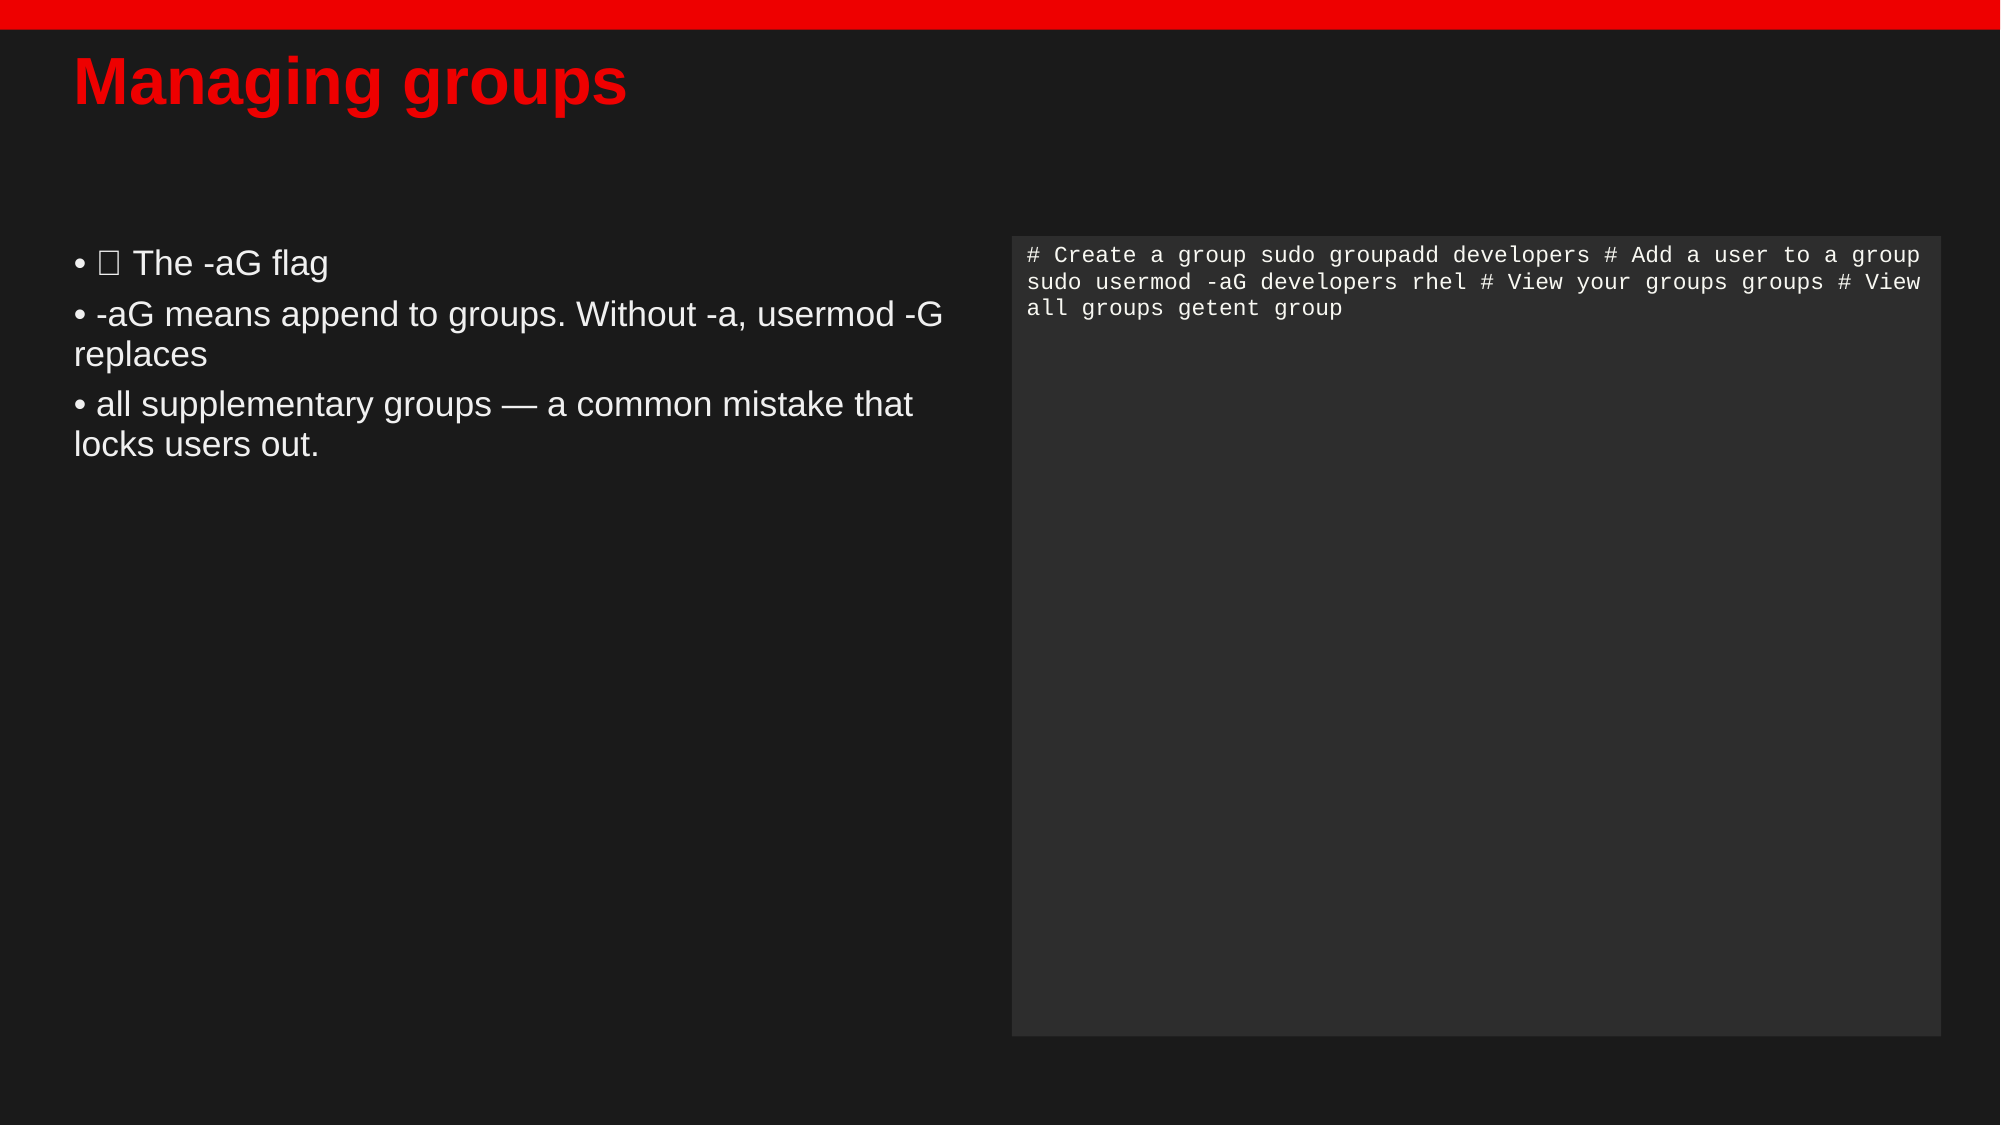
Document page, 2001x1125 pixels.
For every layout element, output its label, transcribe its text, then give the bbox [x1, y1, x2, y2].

text_box Managing groups [59, 36, 1942, 208]
text_box • 💡 The -aG flag • -aG means append to groups. Without -a, usermod -G replaces • all supplementary groups — a common mistake that locks users out. [59, 236, 989, 1037]
text_box [0, 0, 2001, 30]
text_box # Create a group sudo groupadd developers # Add a user to a group sudo usermod -aG developers rhel # View your groups groups # View all groups getent group [1011, 236, 1942, 1037]
